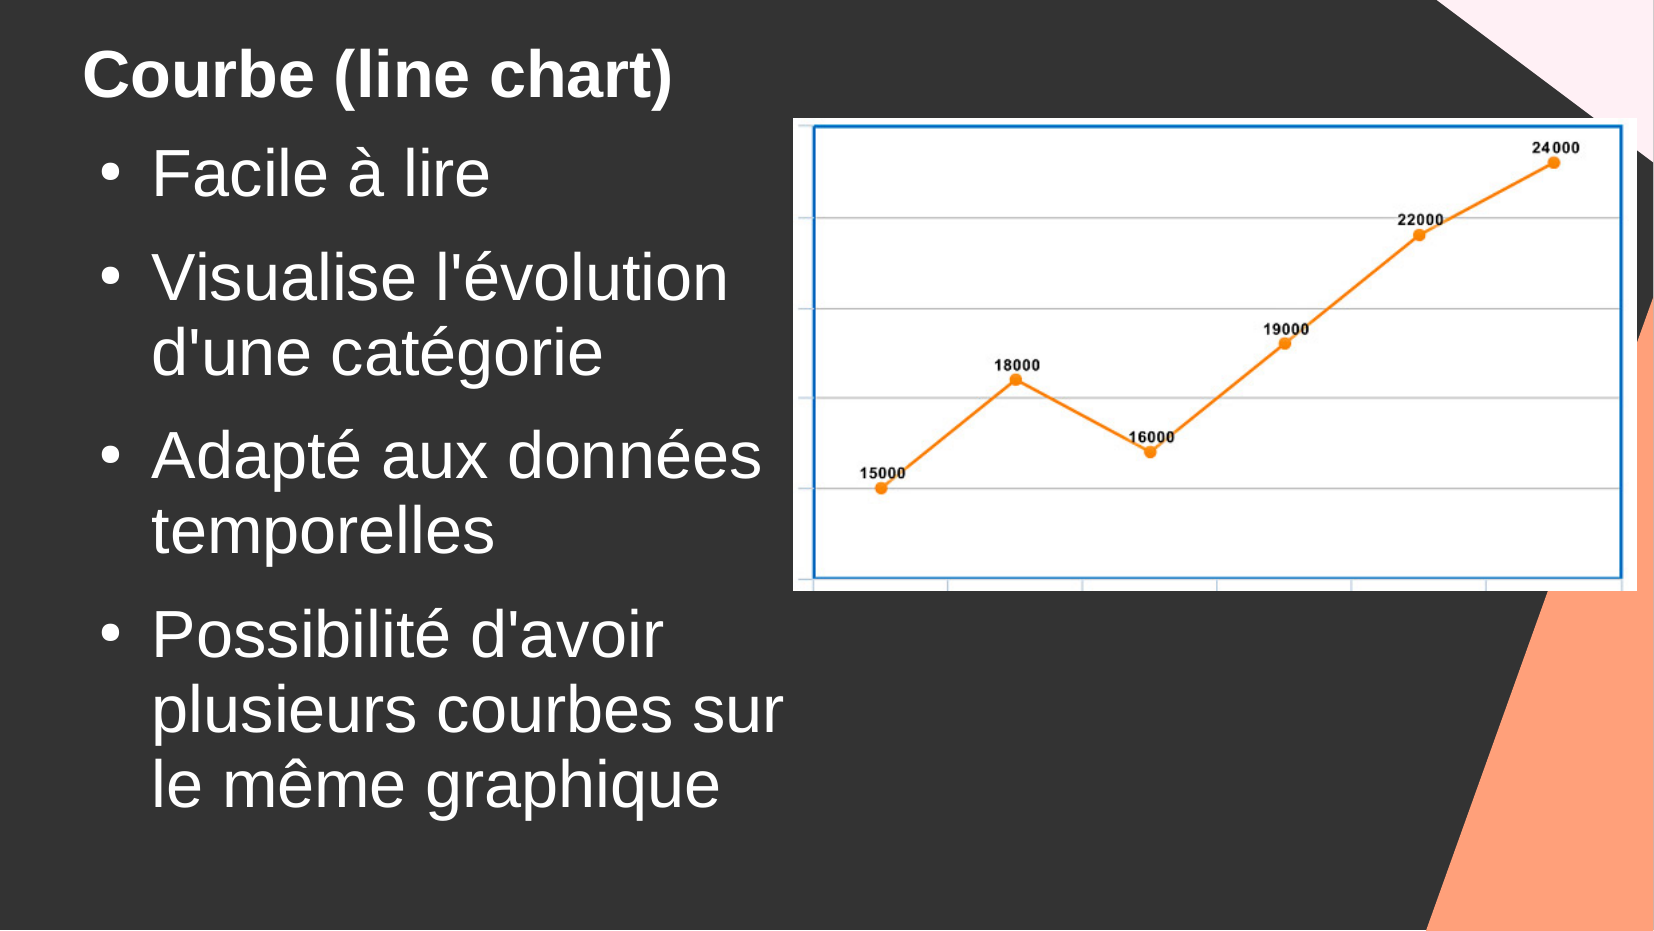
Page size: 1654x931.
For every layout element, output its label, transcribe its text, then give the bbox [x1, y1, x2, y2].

text_box [1436, 0, 1654, 163]
title Courbe (line chart) [82, 37, 1571, 115]
picture [793, 118, 1637, 591]
list Facile à lire Visualise l'évolution d'une catégorie Adapté aux données temporelles Possibilité d'avoir plusieurs courbes sur le même graphique [80, 135, 804, 827]
text_box [1425, 295, 1654, 931]
